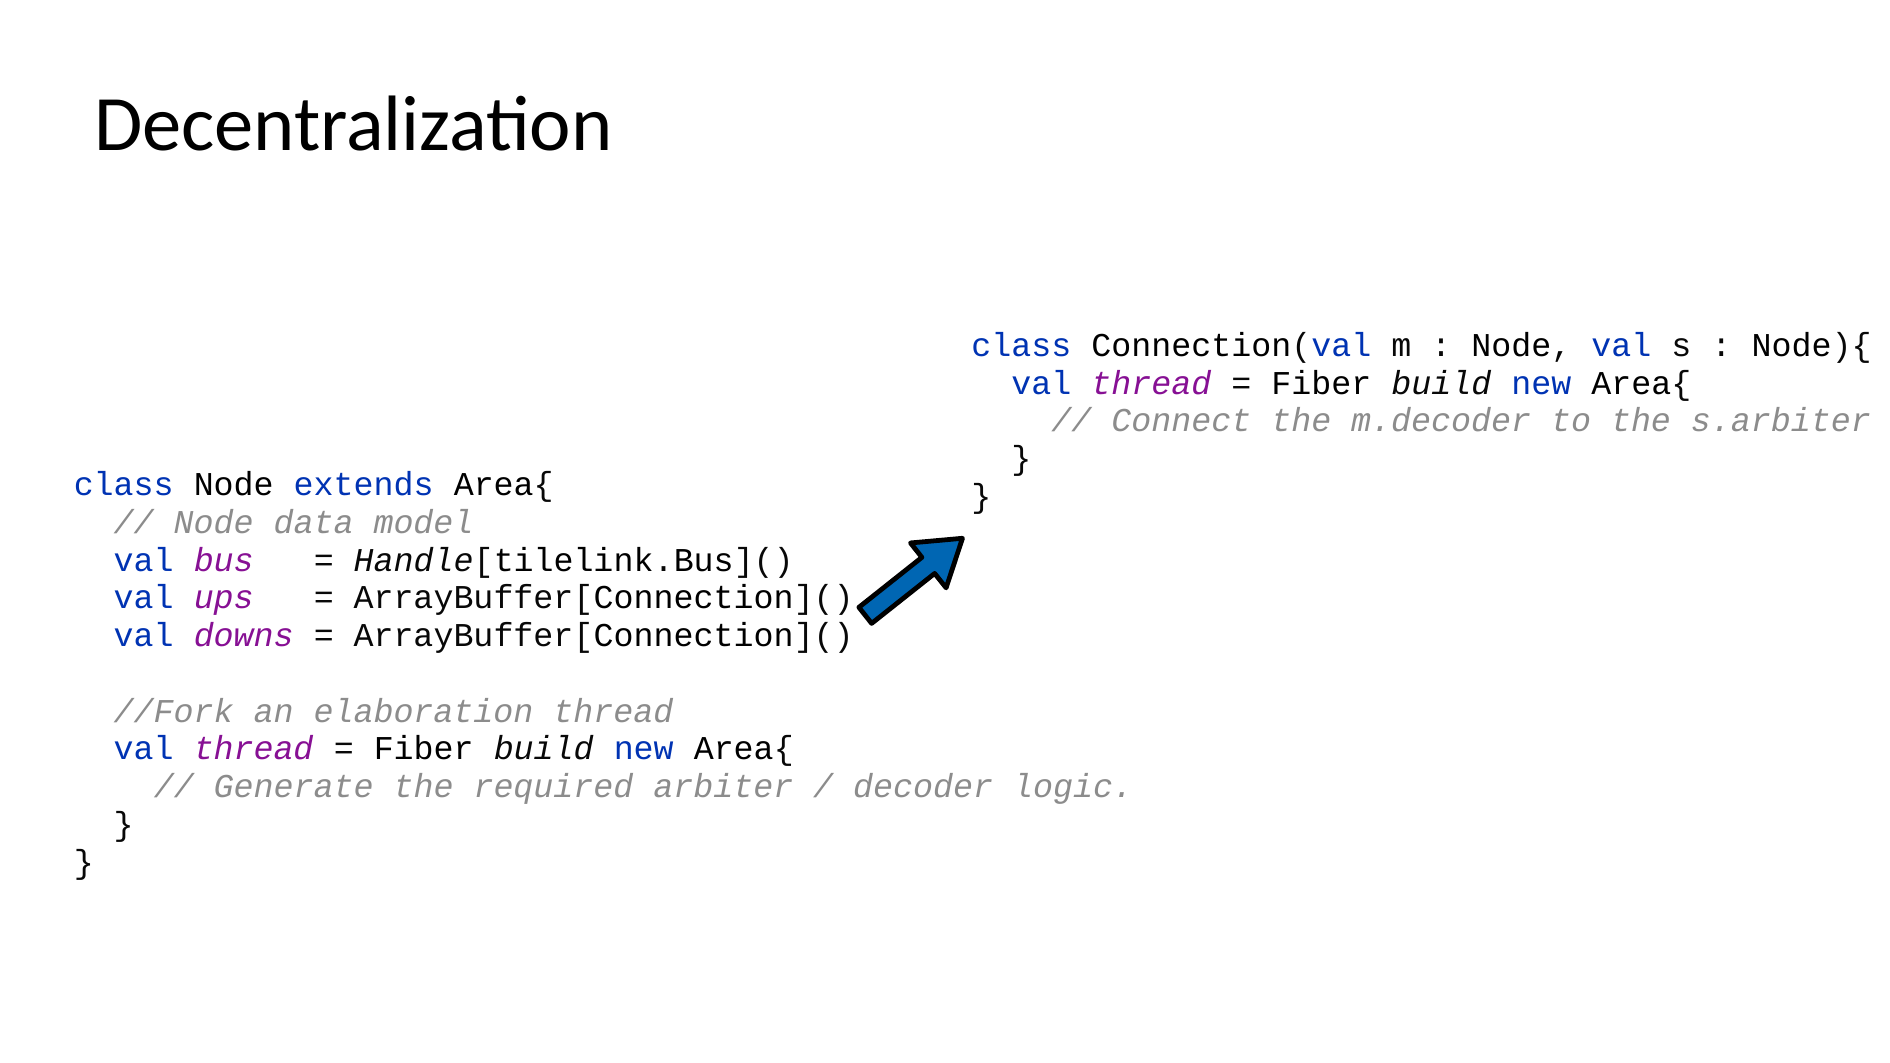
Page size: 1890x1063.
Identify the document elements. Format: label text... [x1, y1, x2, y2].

text_box class Node extends Area{ // Node data model val bus = Handle[tilelink.Bus]() val ups = ArrayBuffer[Connection]() val downs = ArrayBuffer[Connection]() //Fork an elaboration thread val thread = Fiber build new Area{ // Generate the required arbiter / decoder logic. } } [59, 460, 1229, 1042]
title Decentralization [94, 42, 1796, 220]
text_box class Connection(val m : Node, val s : Node){ val thread = Fiber build new Area{ // Connect the m.decoder to the s.arbiter } } [956, 283, 1890, 555]
text_box [858, 538, 963, 624]
